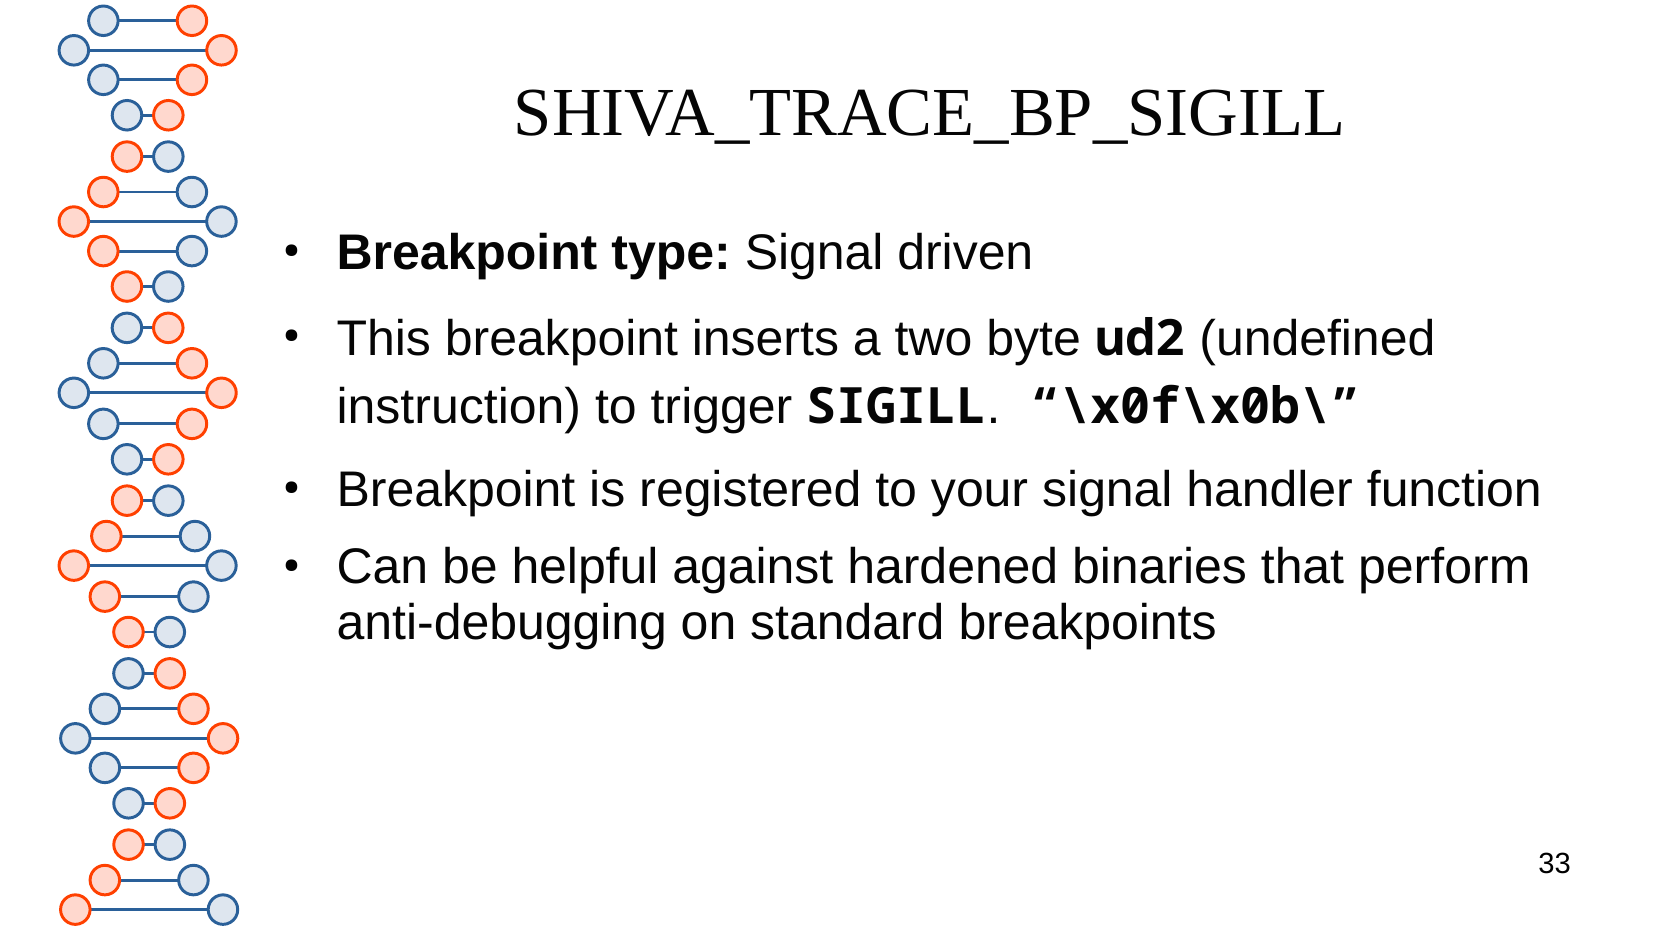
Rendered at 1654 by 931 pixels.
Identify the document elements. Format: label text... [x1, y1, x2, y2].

title SHIVA_TRACE_BP_SIGILL [265, 35, 1595, 189]
list Breakpoint type: Signal driven This breakpoint inserts a two byte ud2 (undefined instruction) to trigger SIGILL. “\x0f\x0b\” Breakpoint is registered to your signal handler function Can be helpful against hardened binaries that perform anti-debugging on standard breakpoints [265, 224, 1595, 764]
